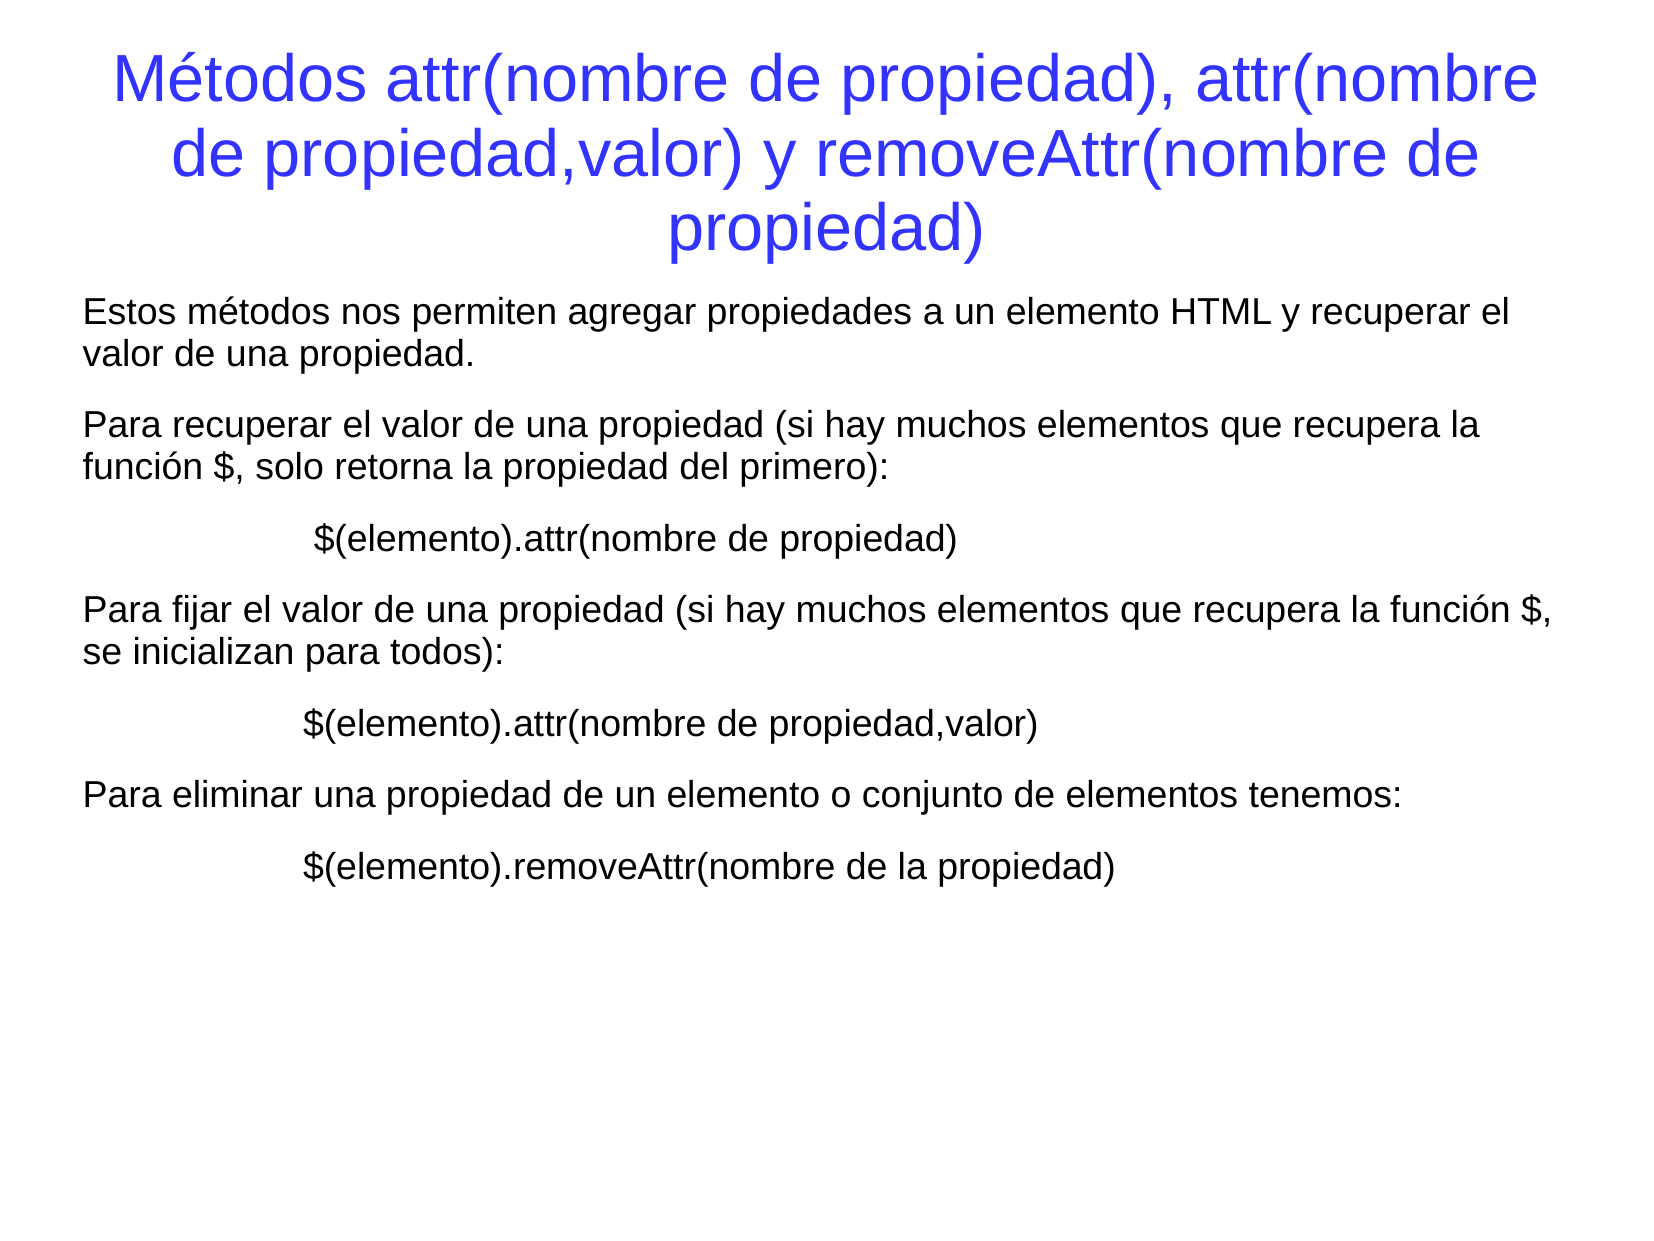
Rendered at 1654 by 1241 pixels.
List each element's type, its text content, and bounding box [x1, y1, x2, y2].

list Estos métodos nos permiten agregar propiedades a un elemento HTML y recuperar el valor de una propiedad. Para recuperar el valor de una propiedad (si hay muchos elementos que recupera la función $, solo retorna la propiedad del primero): $(elemento).attr(nombre de propiedad) Para fijar el valor de una propiedad (si hay muchos elementos que recupera la función $, se inicializan para todos): $(elemento).attr(nombre de propiedad,valor) Para eliminar una propiedad de un elemento o conjunto de elementos tenemos: $(elemento).removeAttr(nombre de la propiedad) [82, 290, 1571, 1010]
title Métodos attr(nombre de propiedad), attr(nombre de propiedad,valor) y removeAttr(nombre de propiedad) [82, 40, 1571, 266]
